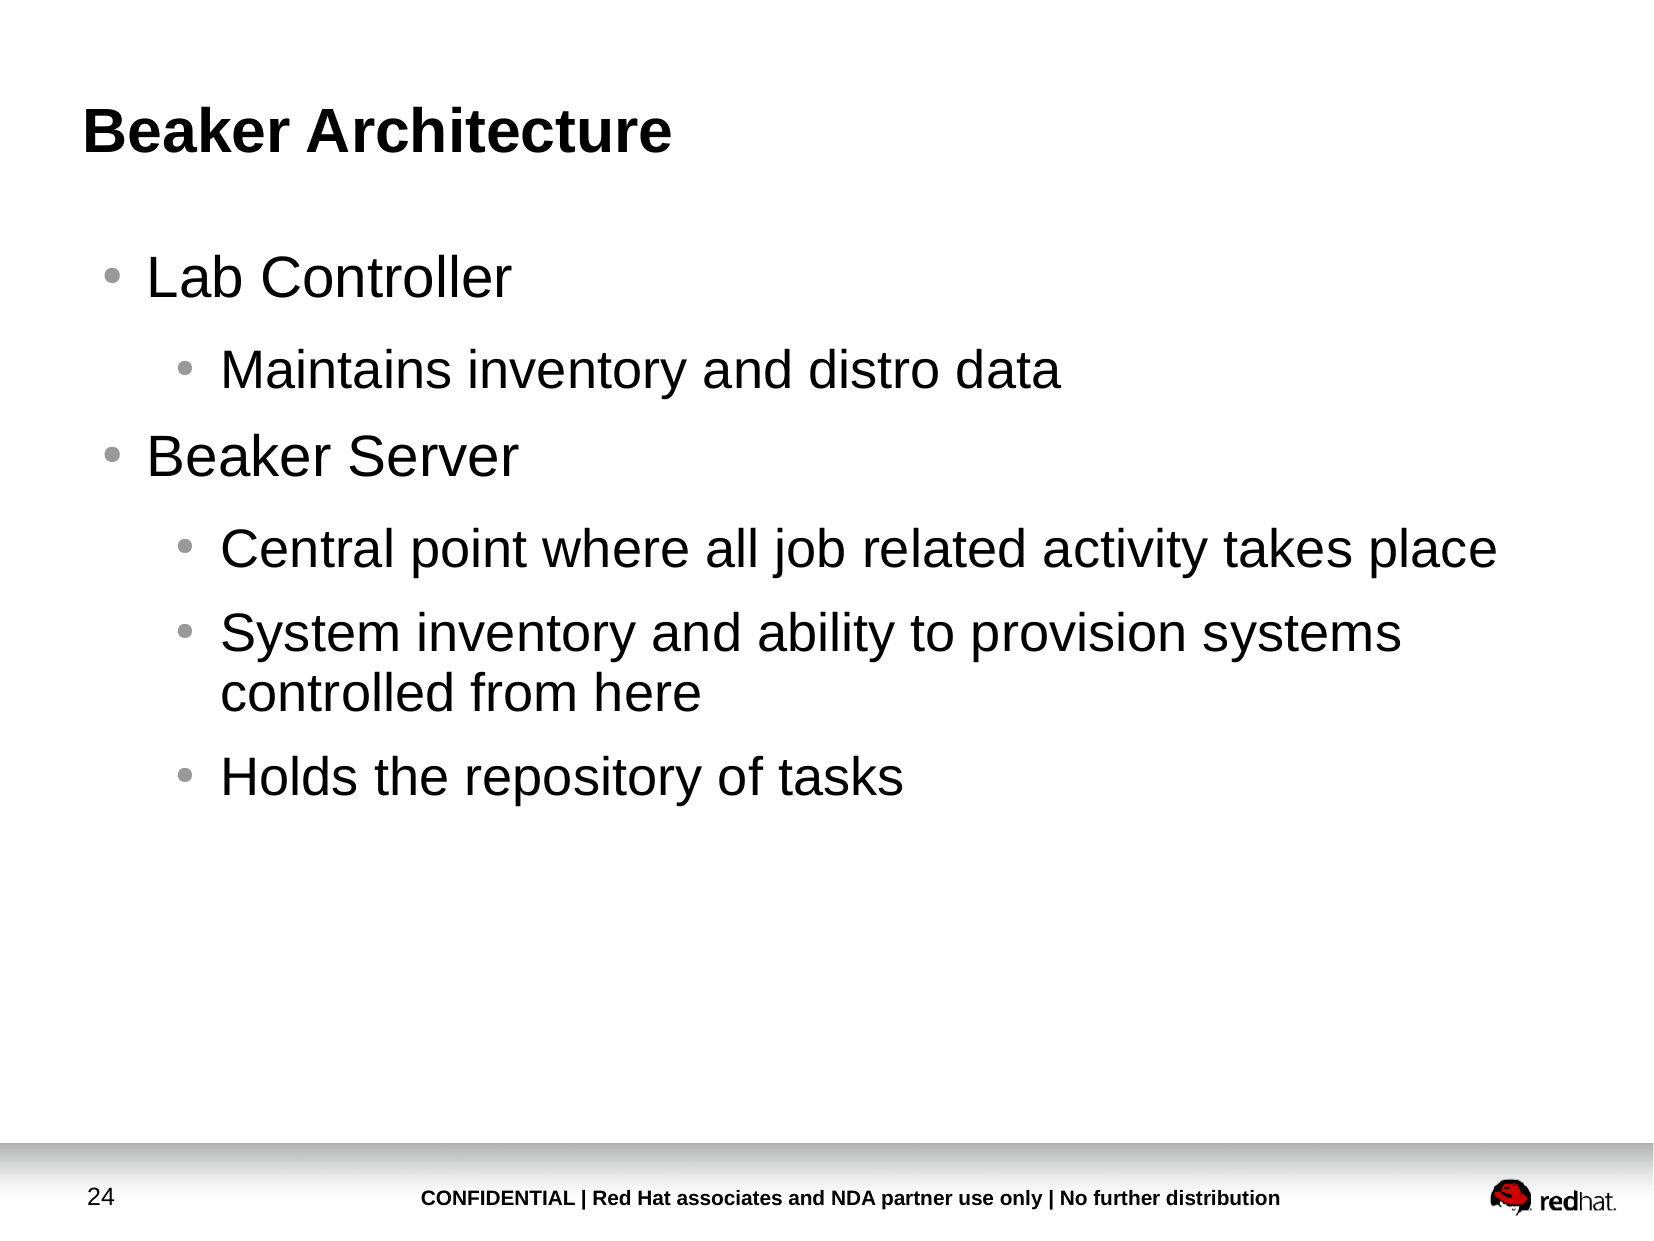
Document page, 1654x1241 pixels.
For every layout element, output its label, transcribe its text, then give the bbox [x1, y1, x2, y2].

title Beaker Architecture [82, 37, 1571, 226]
list Lab Controller Maintains inventory and distro data Beaker Server Central point where all job related activity takes place System inventory and ability to provision systems controlled from here Holds the repository of tasks [86, 244, 1576, 1039]
picture [0, 1143, 1654, 1241]
